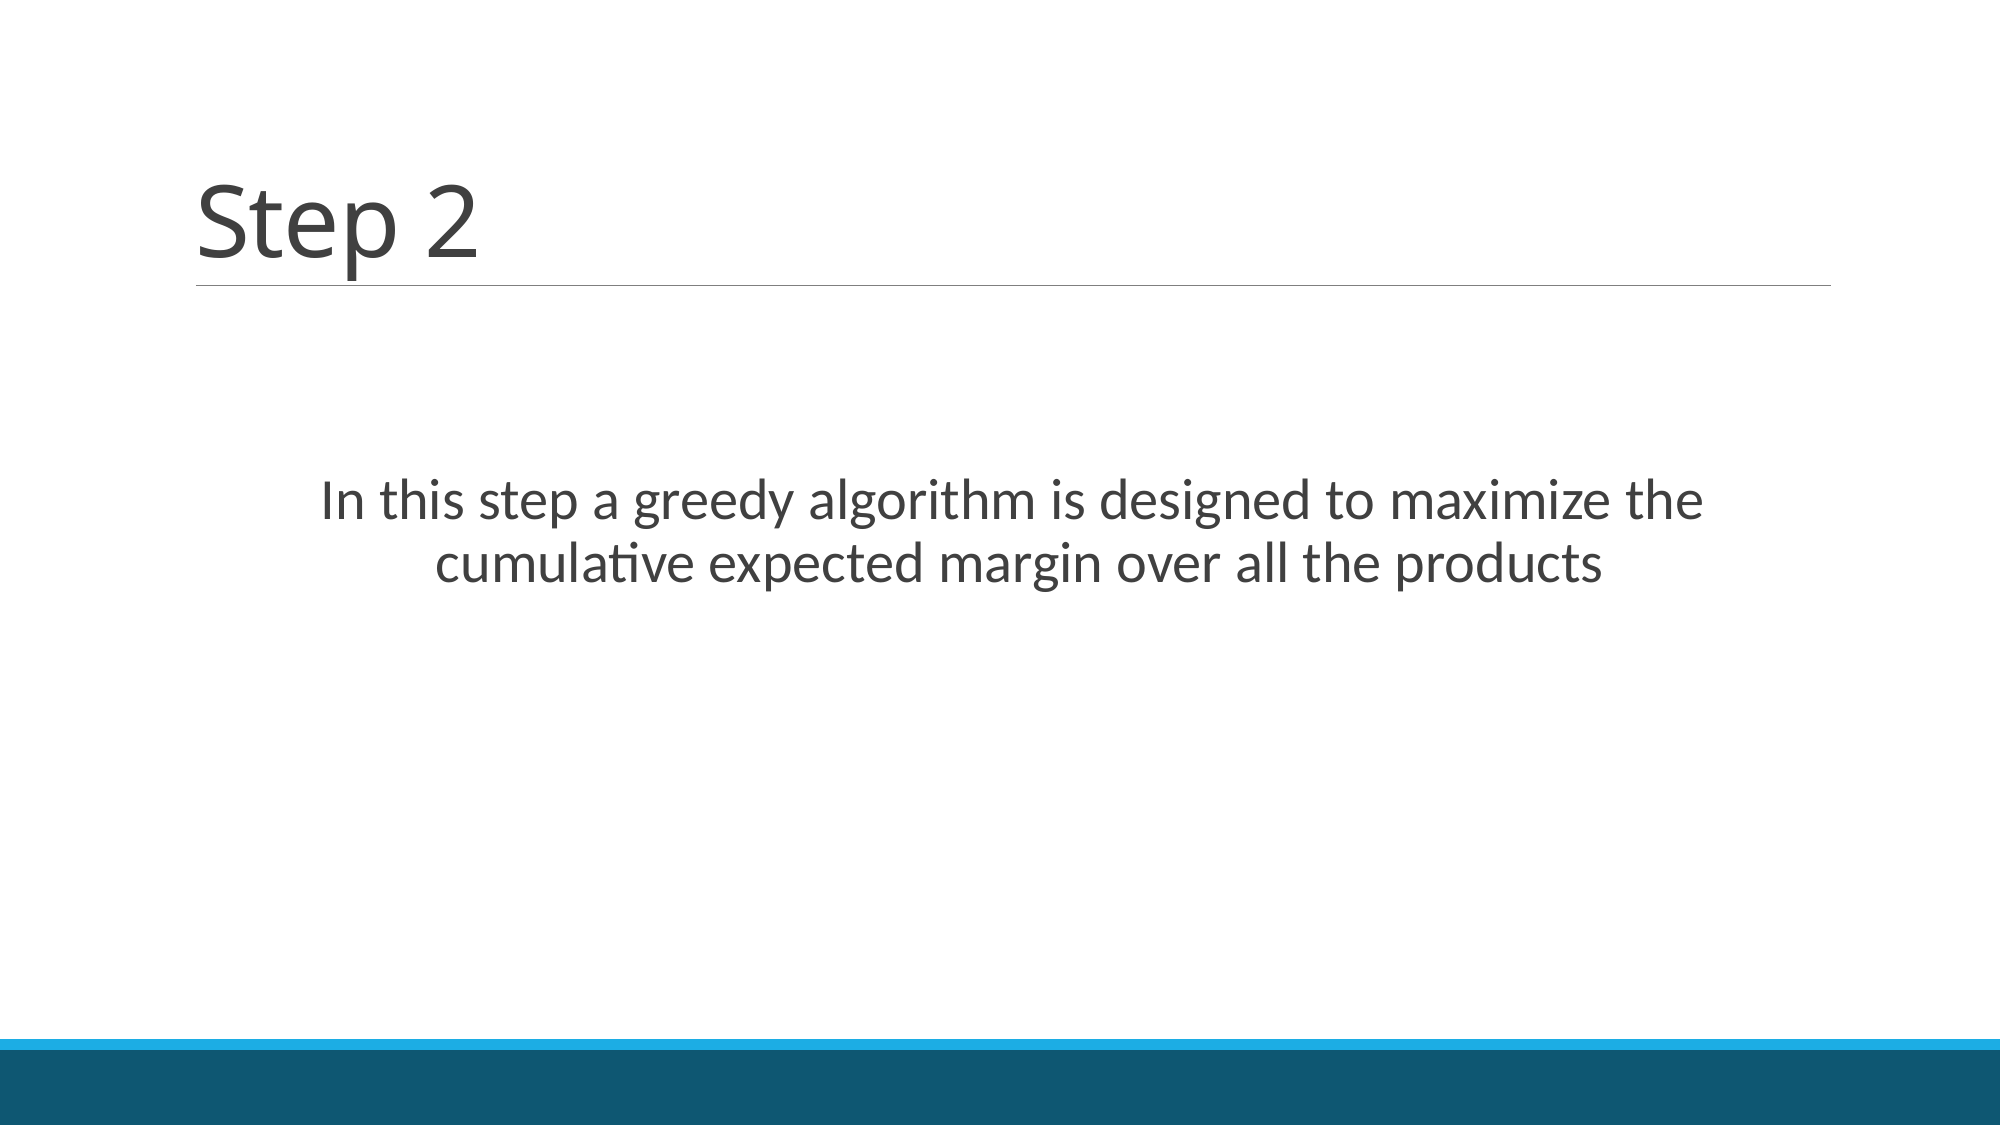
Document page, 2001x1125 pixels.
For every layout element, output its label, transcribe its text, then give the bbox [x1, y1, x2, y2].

title Step 2 [180, 47, 1831, 286]
list In this step a greedy algorithm is designed to maximize the cumulative expected margin over all the products [180, 462, 1831, 963]
